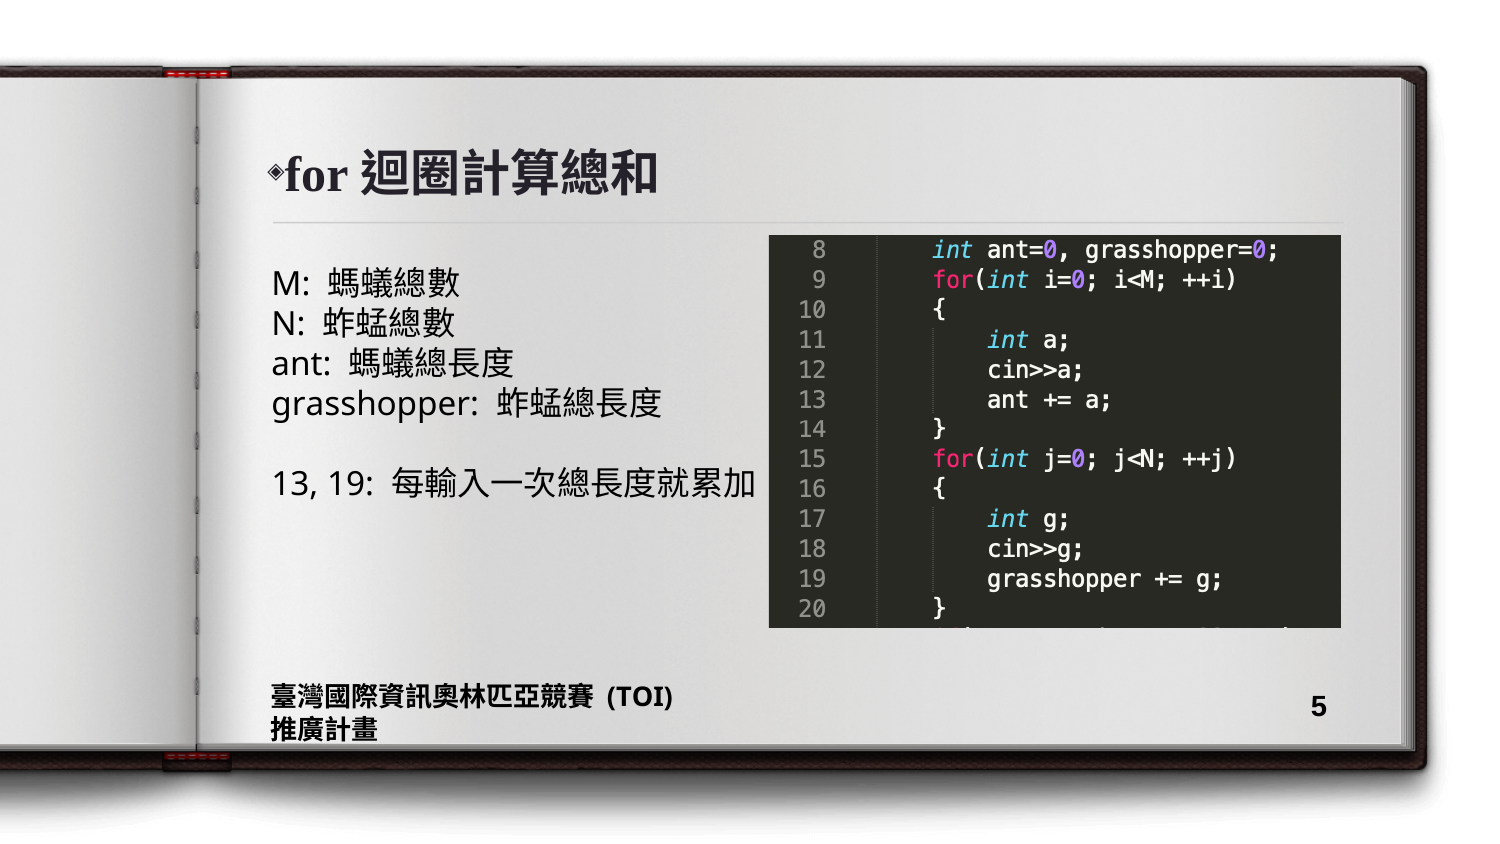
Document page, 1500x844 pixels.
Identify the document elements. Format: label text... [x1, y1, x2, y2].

text_box for迴圈計算總和 [252, 126, 746, 216]
text_box [1295, 672, 1386, 737]
picture [768, 235, 1341, 628]
text_box M: 螞蟻總數 N: 蚱蜢總數 ant: 螞蟻總長度 grasshopper: 蚱蜢總長度 13, 19: 每輸入一次總長度就累加 [256, 255, 768, 628]
